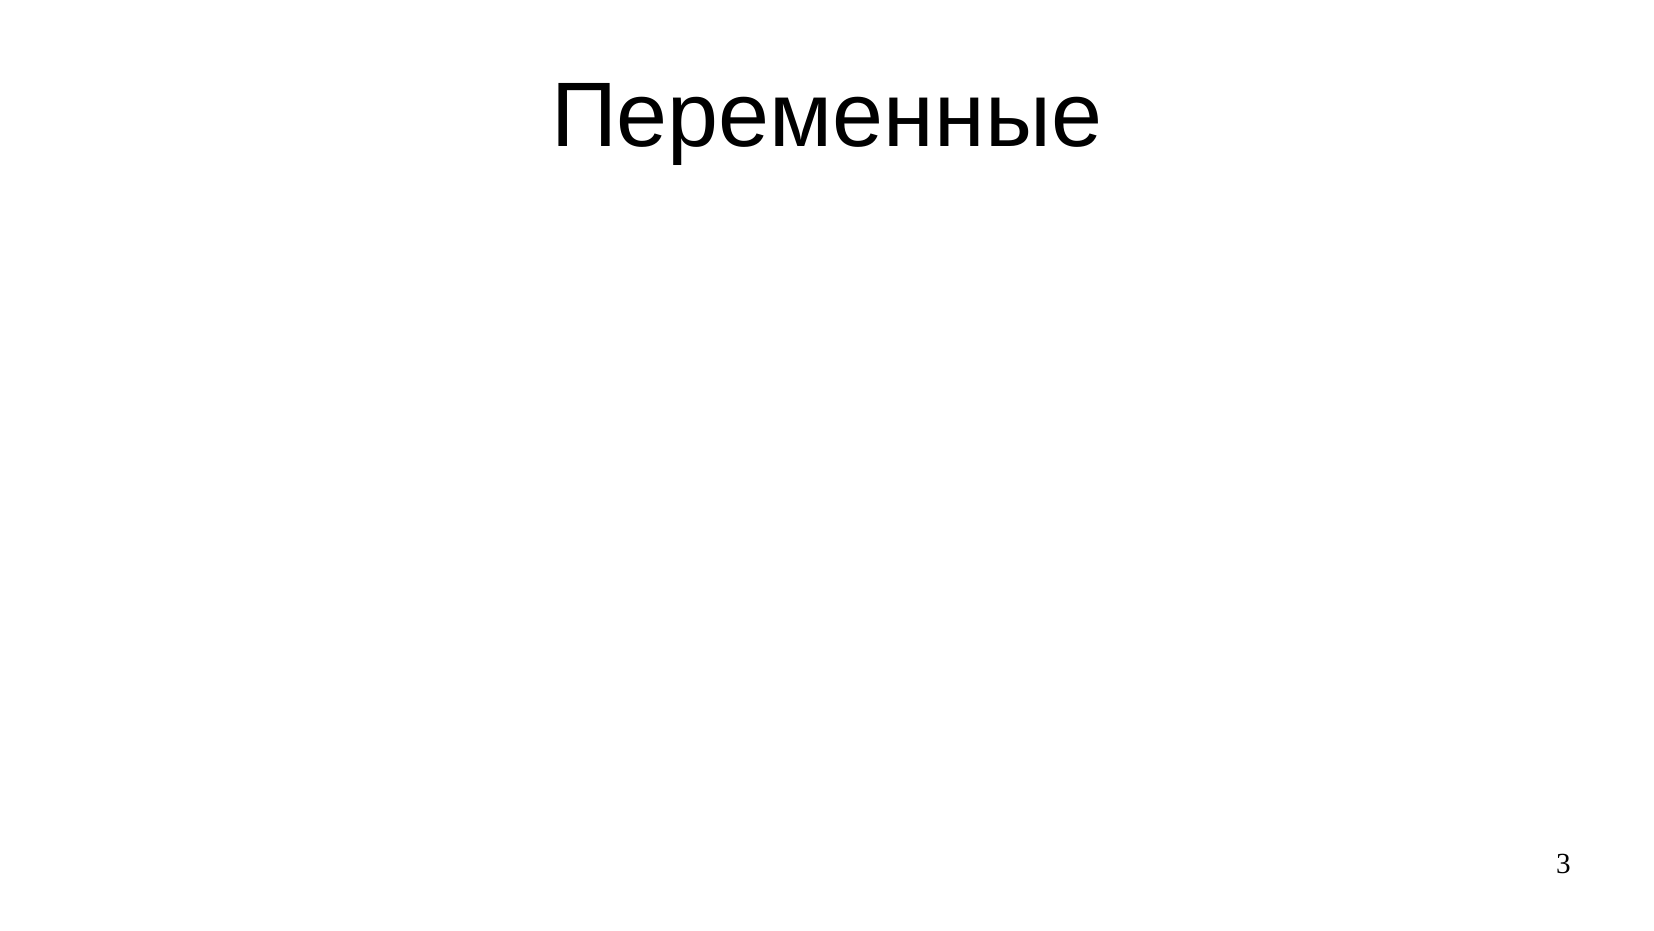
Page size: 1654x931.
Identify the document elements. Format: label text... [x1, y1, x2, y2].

title Переменные [82, 37, 1571, 193]
